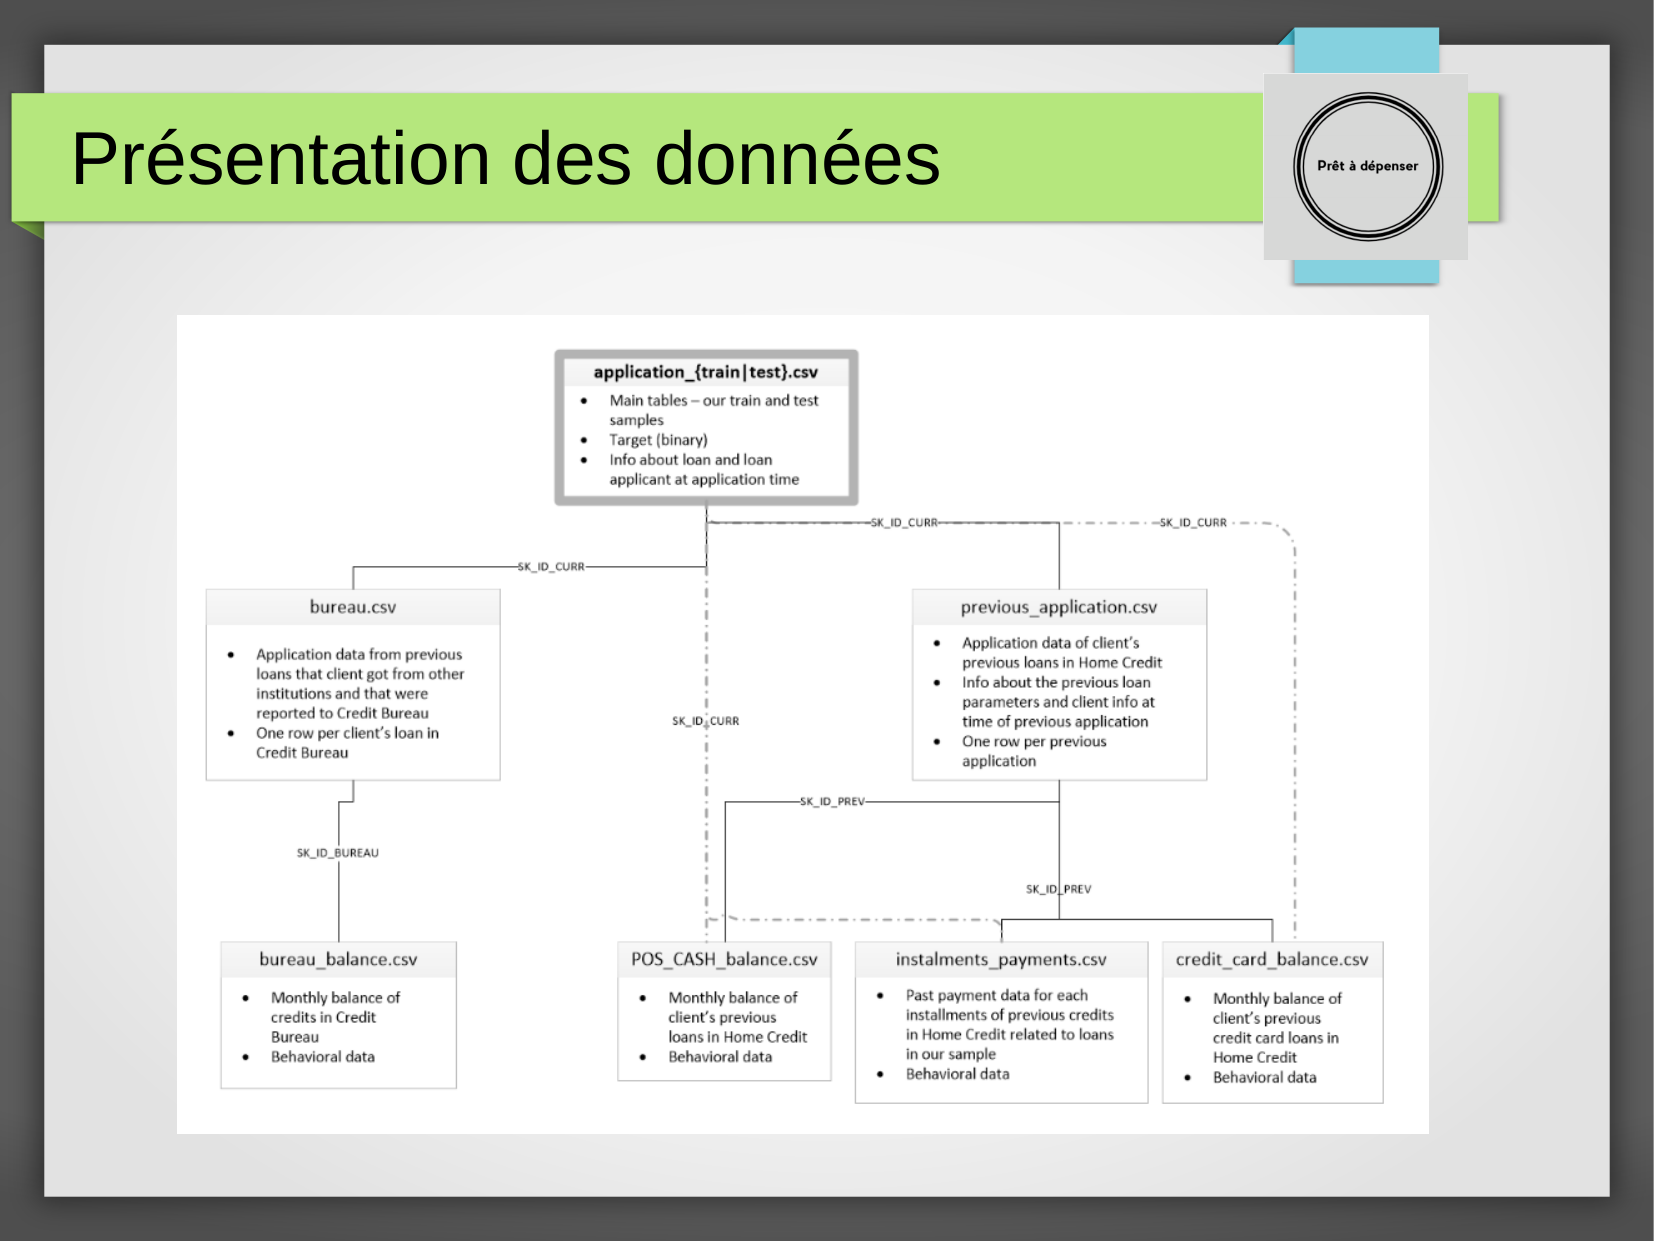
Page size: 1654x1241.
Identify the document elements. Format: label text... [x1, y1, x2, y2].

picture [0, 0, 1654, 1241]
title Présentation des données [70, 116, 1263, 201]
